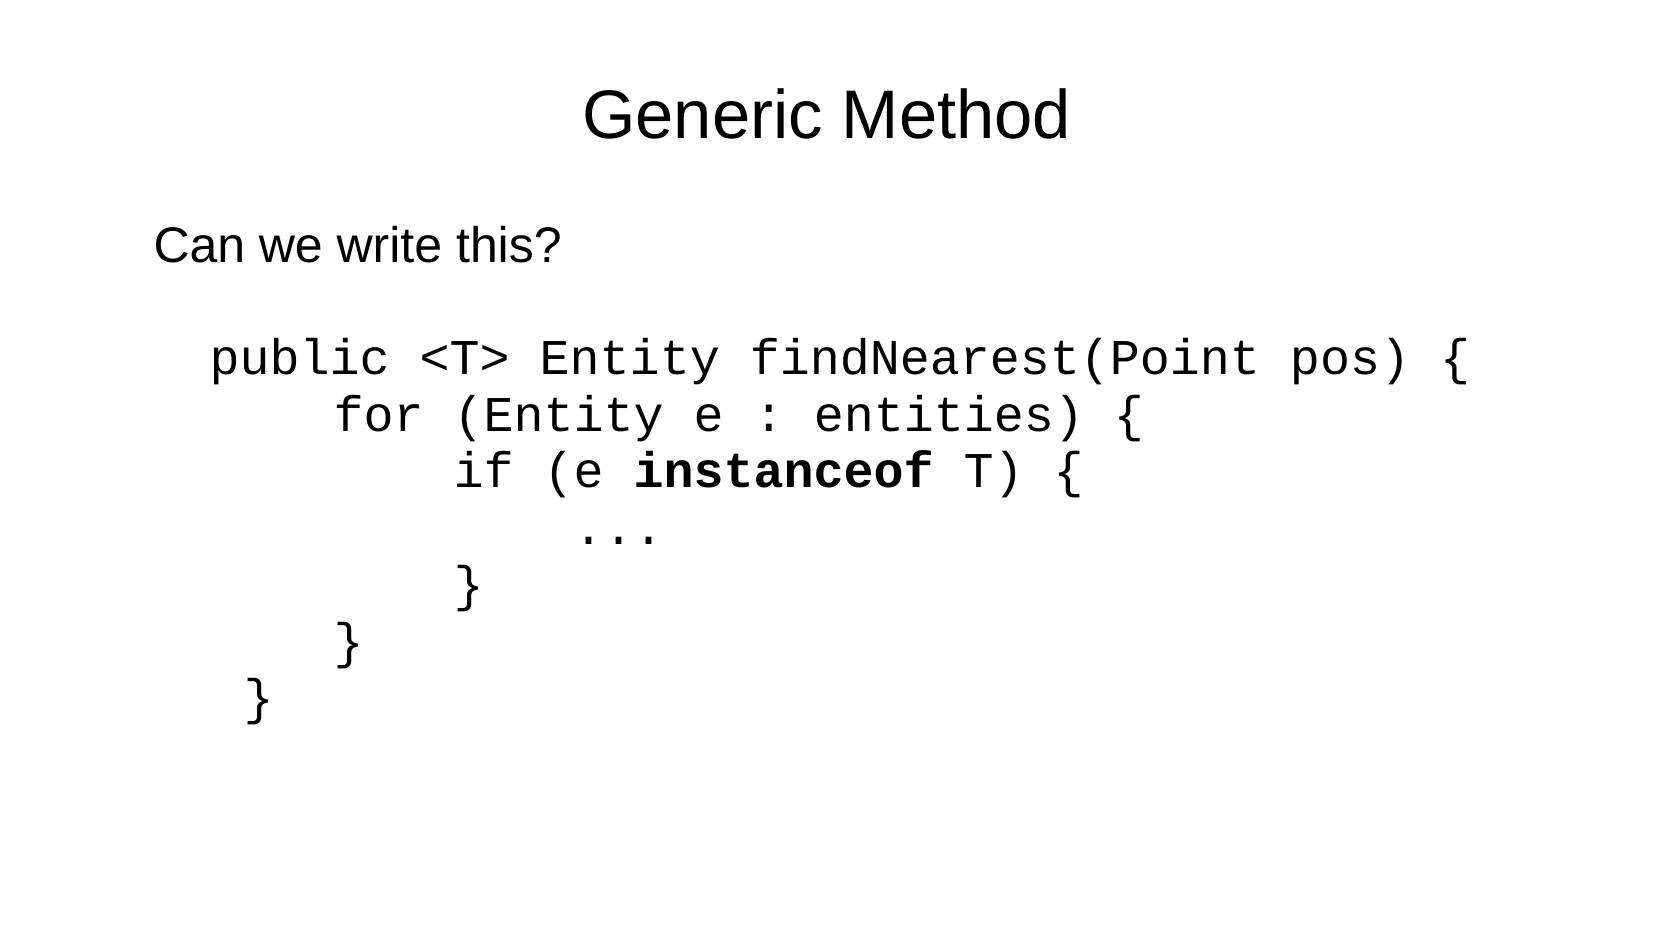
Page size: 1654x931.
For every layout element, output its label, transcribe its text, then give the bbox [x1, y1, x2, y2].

title Generic Method [82, 37, 1571, 193]
list Can we write this? public <T> Entity findNearest(Point pos) { for (Entity e : entities) { if (e instanceof T) { ... } } } [82, 217, 1571, 758]
